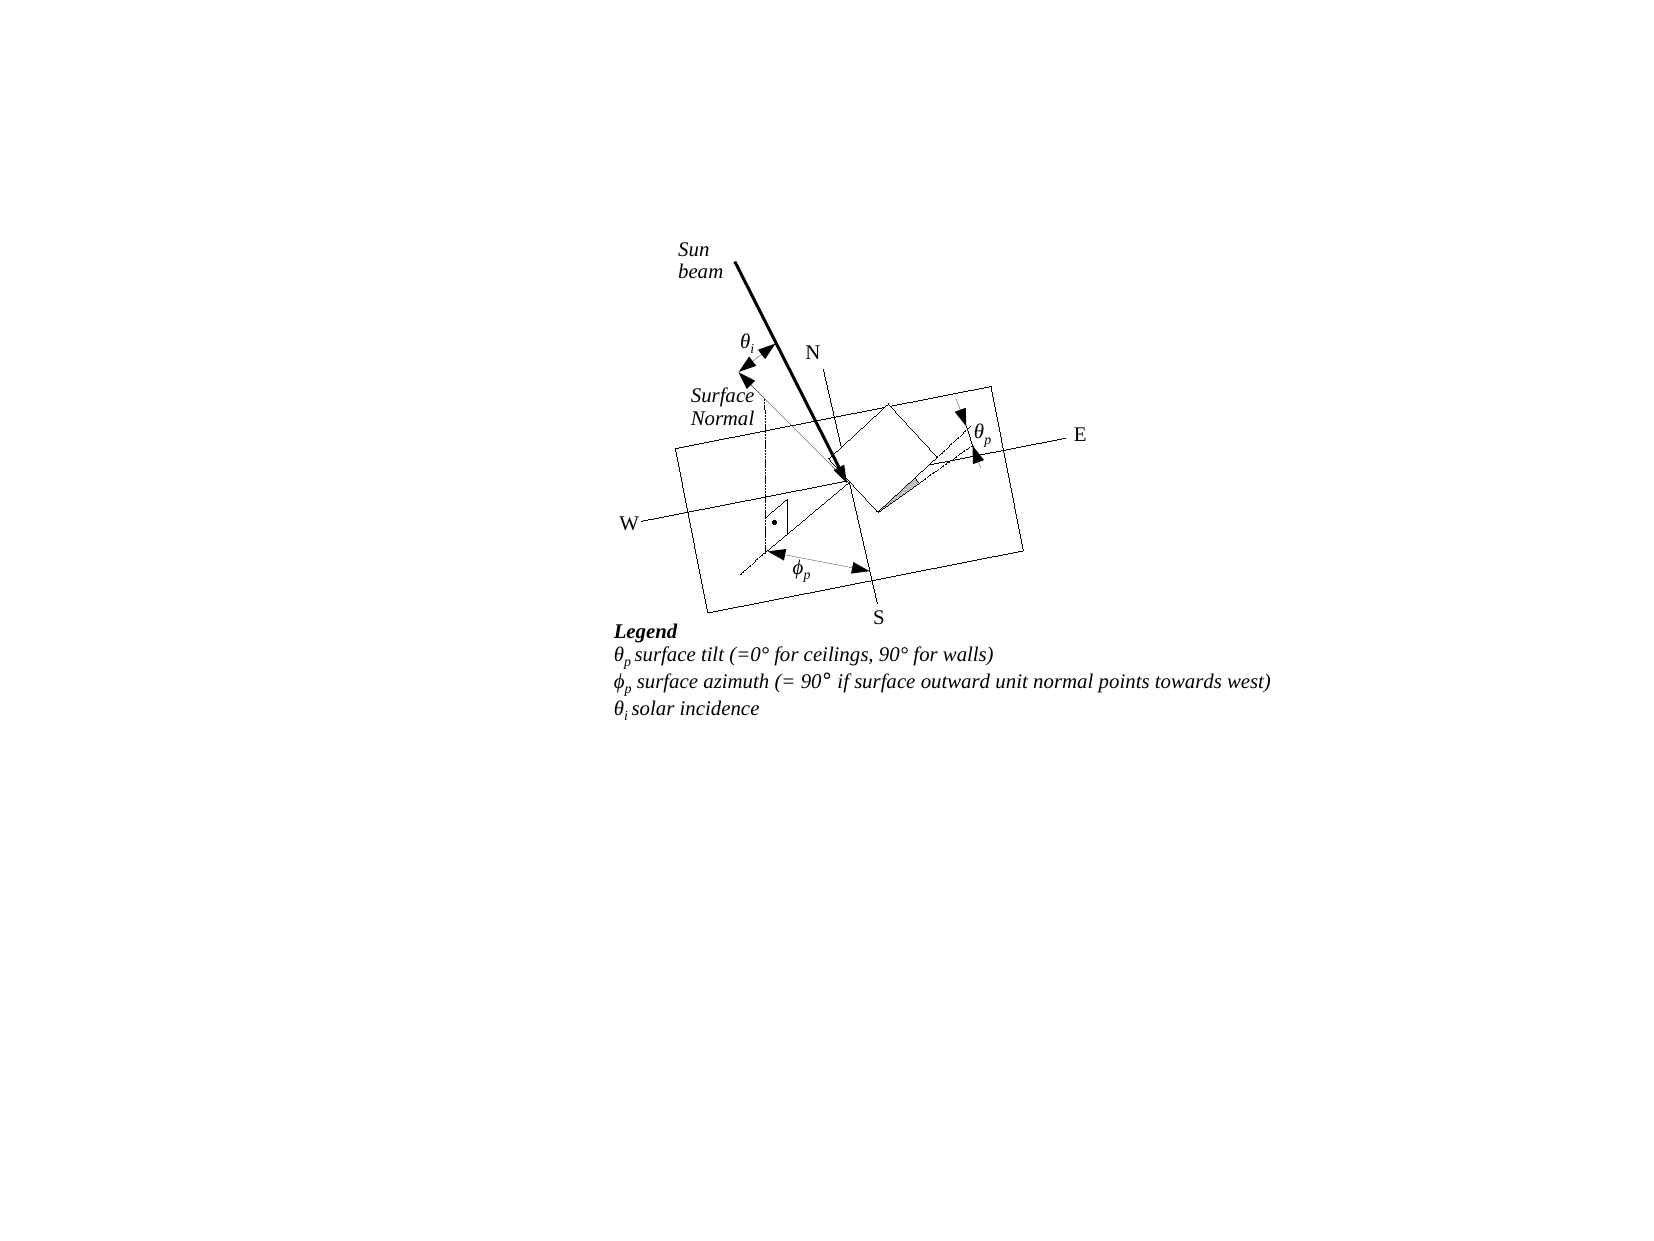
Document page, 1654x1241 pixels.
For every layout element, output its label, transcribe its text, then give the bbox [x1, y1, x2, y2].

text_box W [619, 511, 640, 537]
text_box ϕp [792, 556, 832, 581]
text_box Legend θp surface tilt (=0° for ceilings, 90° for walls) ϕp surface azimuth (= 90° if surface outward unit normal points towards west) θi solar incidence [613, 619, 1328, 720]
text_box [828, 456, 837, 468]
text_box N [805, 341, 821, 367]
text_box [834, 403, 937, 513]
text_box Sun beam [678, 237, 760, 263]
text_box E [1073, 423, 1087, 449]
text_box Surface Normal [690, 384, 773, 433]
text_box S [873, 606, 885, 619]
text_box θp [959, 411, 1006, 455]
text_box θi [740, 330, 765, 355]
